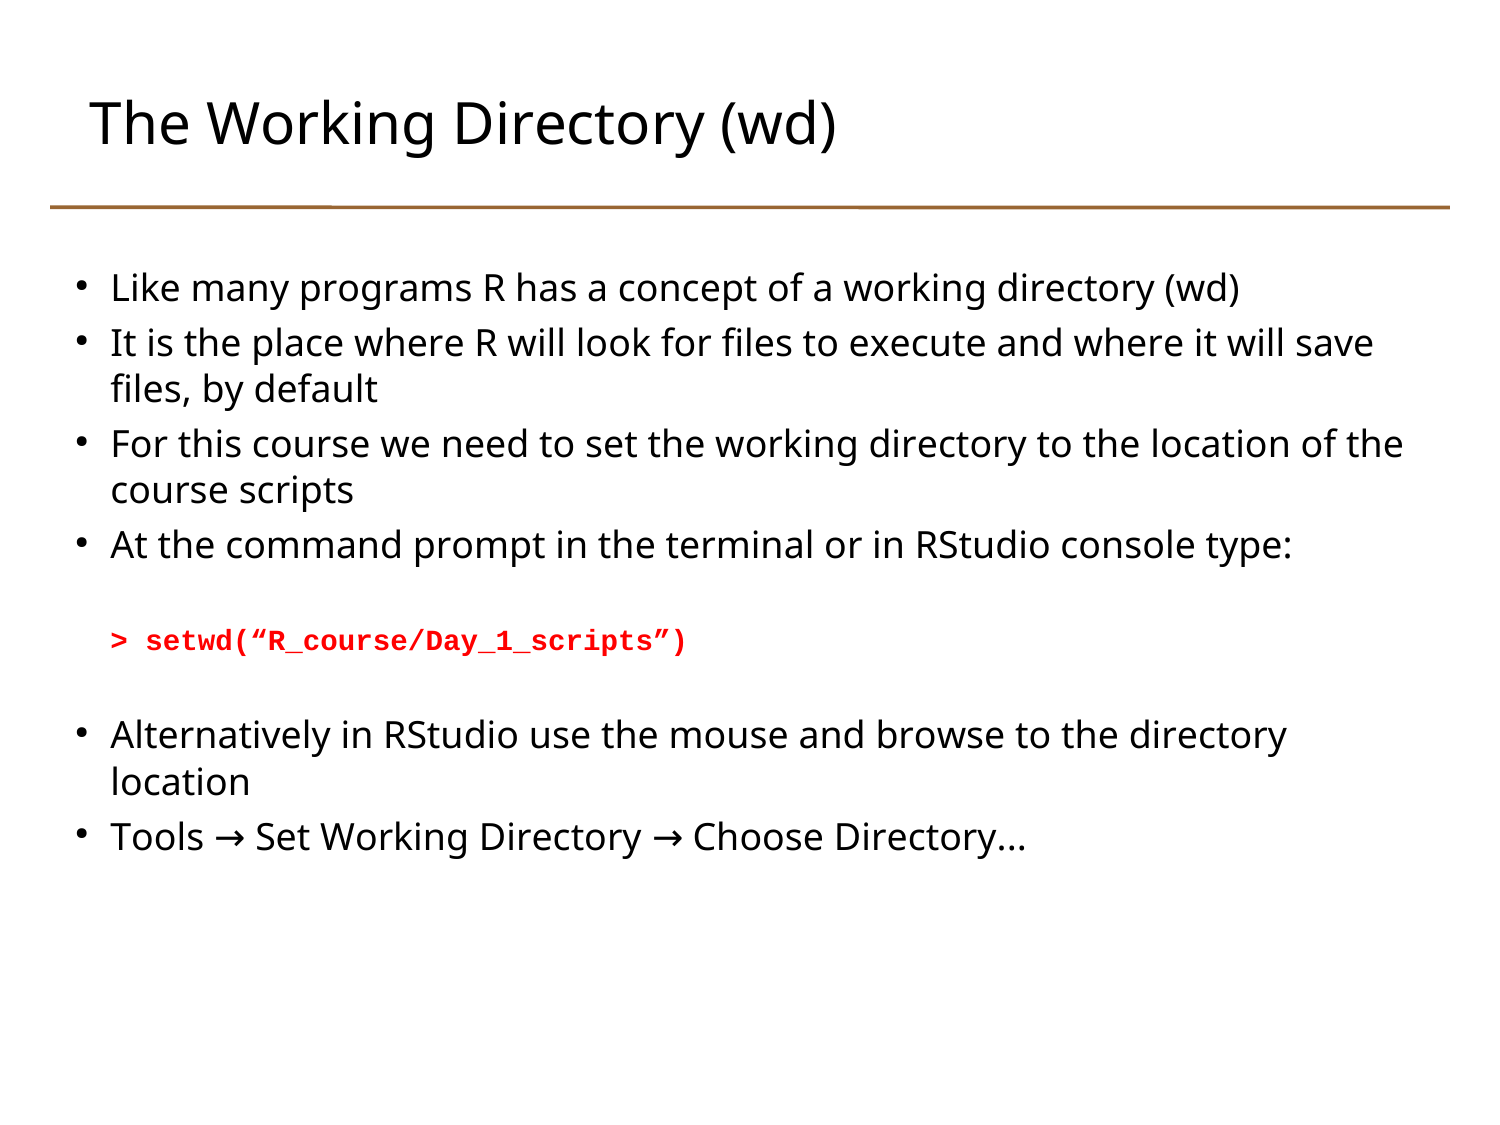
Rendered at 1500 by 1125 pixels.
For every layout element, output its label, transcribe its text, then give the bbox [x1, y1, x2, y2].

list Like many programs R has a concept of a working directory (wd) It is the place where R will look for files to execute and where it will save files, by default For this course we need to set the working directory to the location of the course scripts At the command prompt in the terminal or in RStudio console type: > setwd(“R_course/Day_1_scripts”) Alternatively in RStudio use the mouse and browse to the directory location Tools → Set Working Directory → Choose Directory... [75, 263, 1422, 1006]
text_box The Working Directory (wd) [75, 26, 1425, 215]
